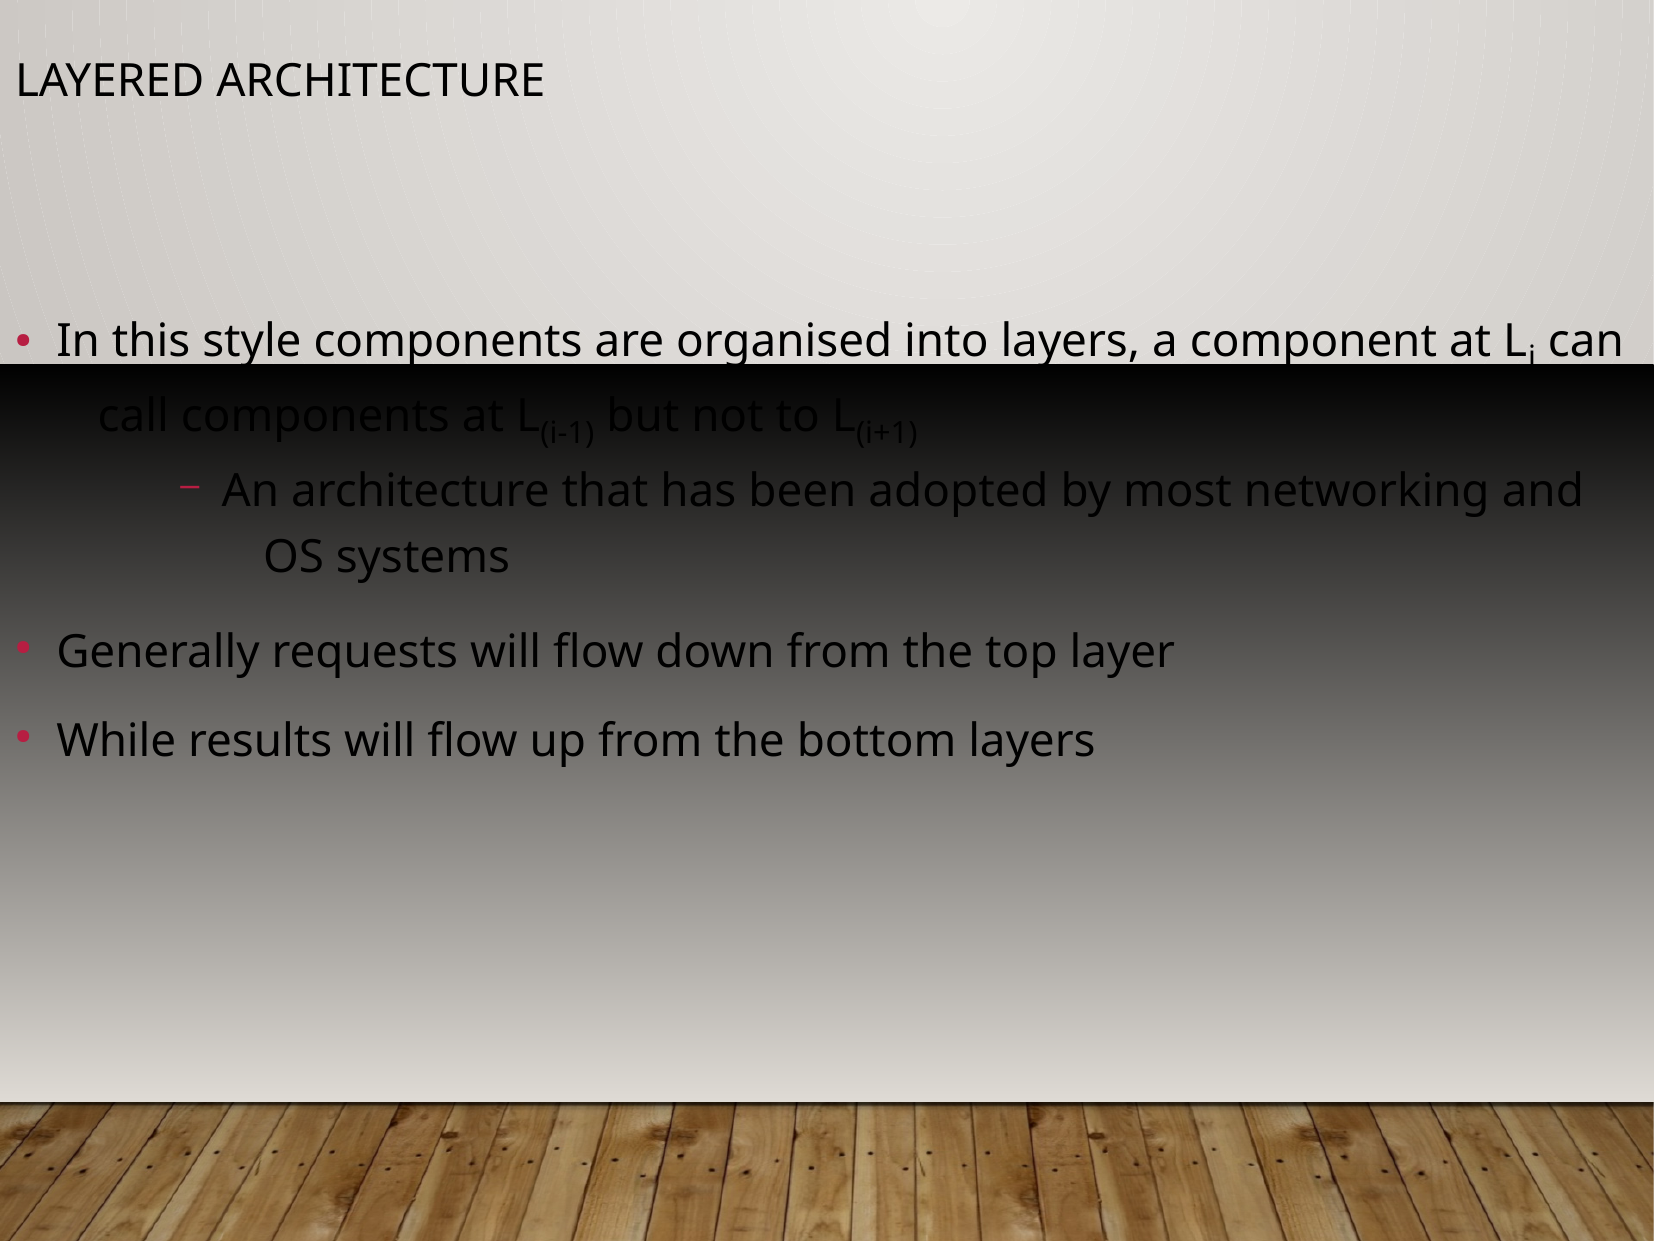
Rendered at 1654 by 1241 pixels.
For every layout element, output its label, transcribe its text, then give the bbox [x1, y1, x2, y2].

title Layered Architecture [0, 49, 1654, 257]
list In this style components are organised into layers, a component at Li can call components at L(i-1) but not to L(i+1) An architecture that has been adopted by most networking and OS systems Generally requests will flow down from the top layer While results will flow up from the bottom layers [0, 290, 1654, 1010]
